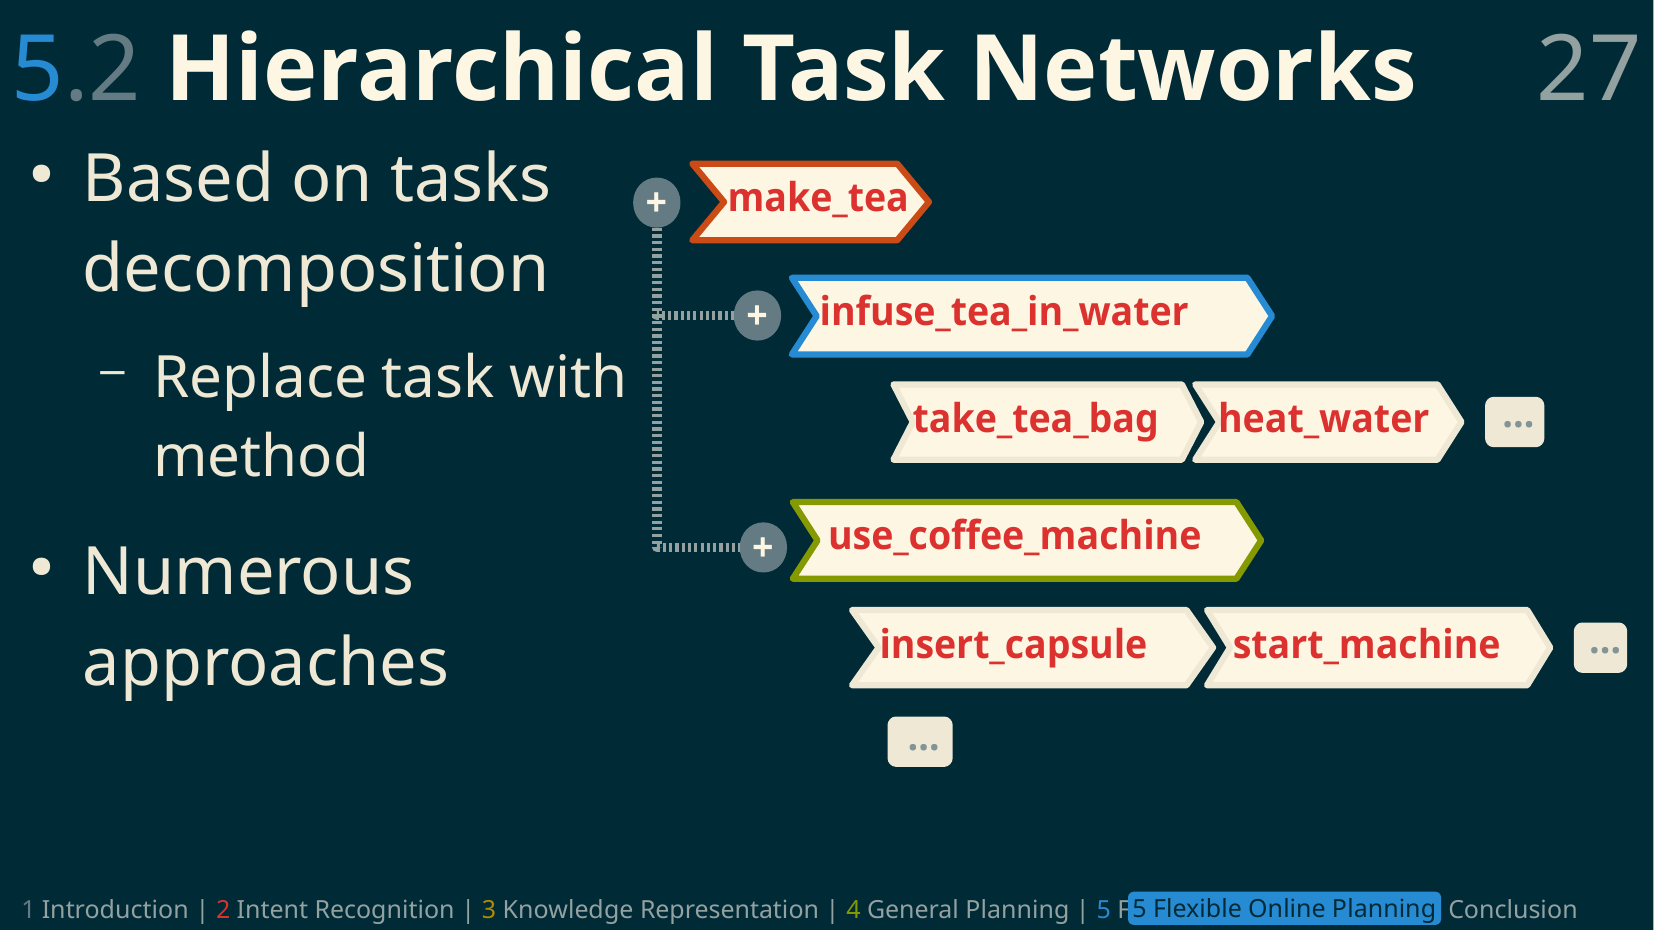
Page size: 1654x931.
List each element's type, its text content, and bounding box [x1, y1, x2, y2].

title 5.2 Hierarchical Task Networks [11, 7, 1501, 123]
picture [790, 275, 1274, 357]
picture [888, 717, 952, 766]
picture [653, 542, 661, 551]
picture [732, 291, 781, 340]
picture [1205, 607, 1552, 688]
picture [1486, 397, 1544, 447]
picture [653, 309, 664, 319]
picture [1193, 382, 1464, 462]
picture [891, 382, 1203, 462]
picture [791, 499, 1263, 581]
picture [634, 178, 680, 230]
picture [1574, 623, 1627, 672]
text_box 5 Flexible Online Planning [1128, 891, 1442, 925]
picture [850, 607, 1215, 688]
picture [690, 161, 931, 243]
picture [739, 523, 786, 572]
list Based on tasks decomposition Replace task with method Numerous approaches [11, 129, 686, 885]
